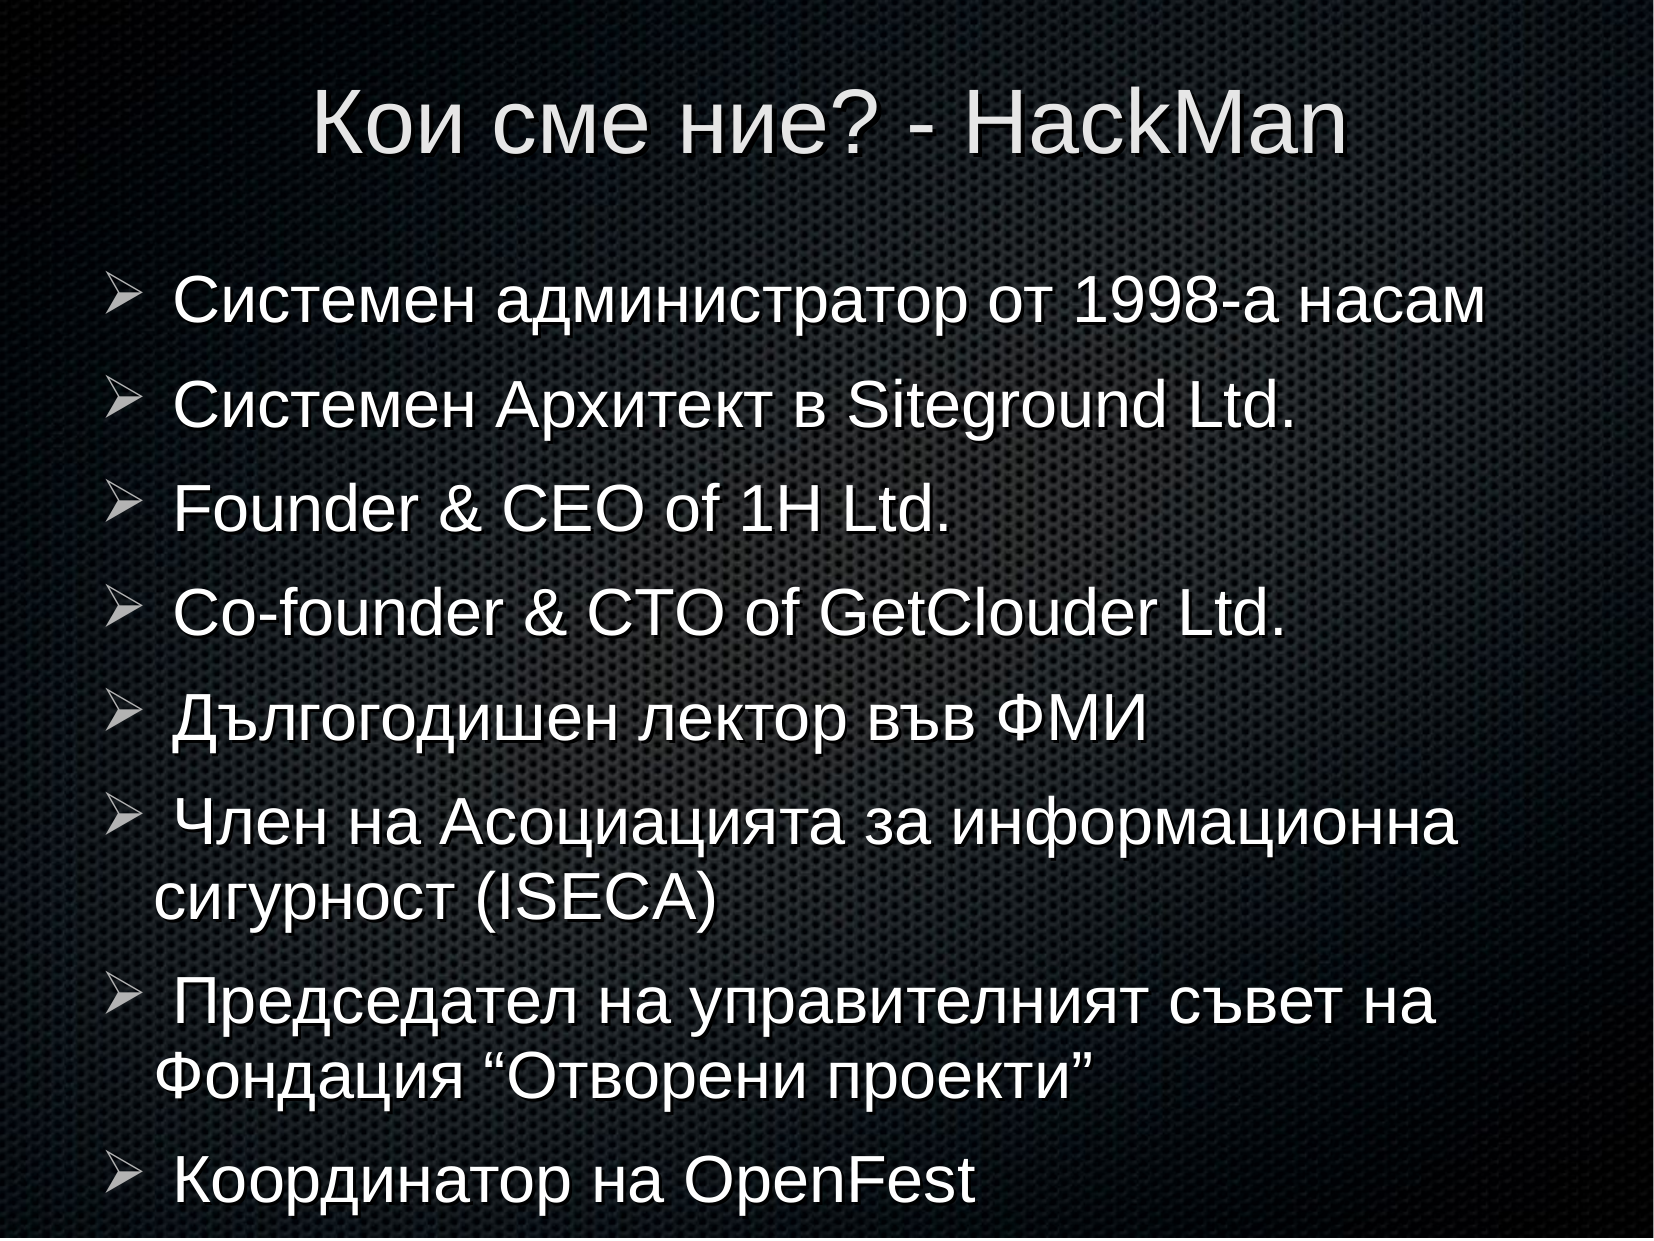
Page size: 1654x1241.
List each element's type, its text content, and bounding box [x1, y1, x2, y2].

list Системен администратор от 1998-а насам Системен Архитект в Siteground Ltd. Founder & CEO of 1H Ltd. Co-founder & CTO of GetClouder Ltd. Дългогодишен лектор във ФМИ Член на Асоциацията за информационна сигурност (ISECA) Председател на управителният съвет на Фондация “Отворени проекти” Координатор на OpenFest [82, 262, 1571, 1217]
picture [0, 0, 1654, 1238]
title Кои сме ние? - HackMan [86, 25, 1576, 218]
